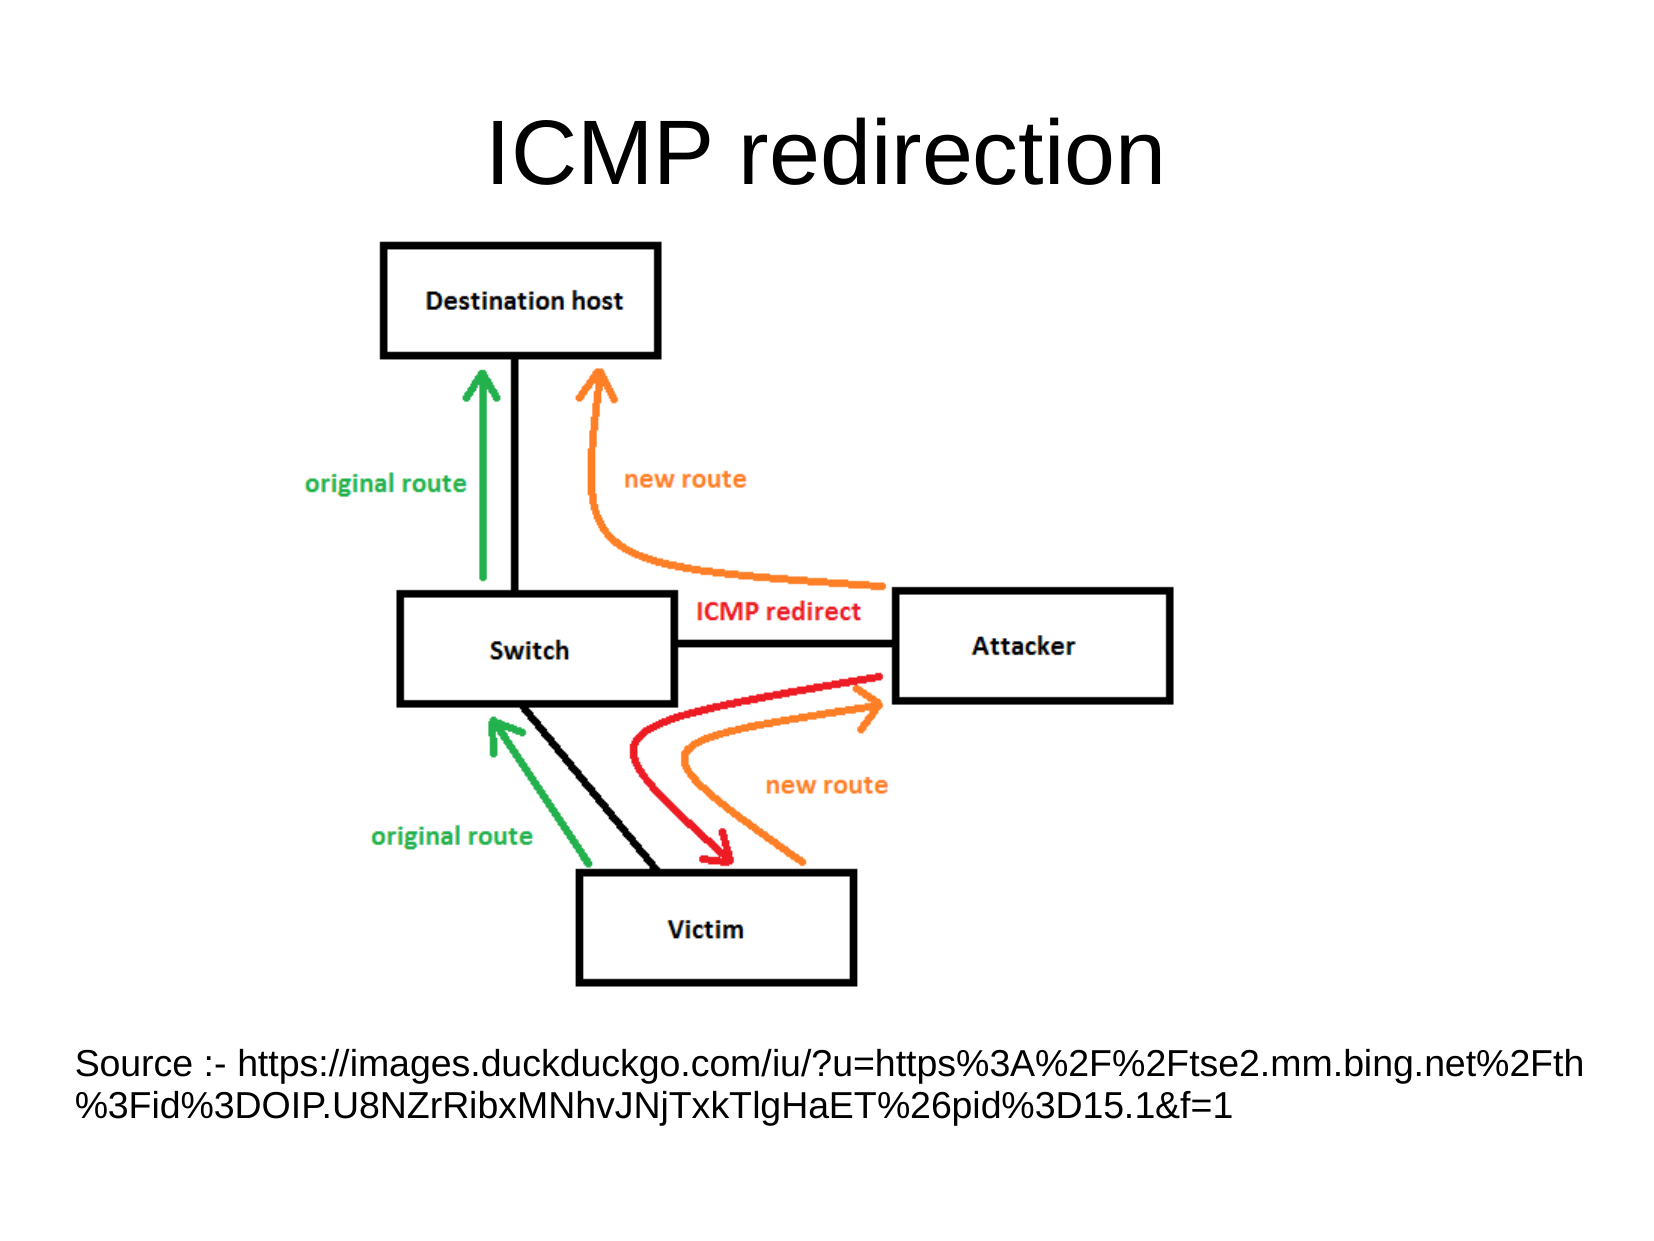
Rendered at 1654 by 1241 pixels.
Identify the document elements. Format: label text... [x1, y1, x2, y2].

title ICMP redirection [82, 49, 1571, 257]
picture [210, 224, 1606, 1035]
text_box Source :- https://images.duckduckgo.com/iu/?u=https%3A%2F%2Ftse2.mm.bing.net%2Fth%3Fid%3DOIP.U8NZrRibxMNhvJNjTxkTlgHaET%26pid%3D15.1&f=1 [60, 1035, 1606, 1134]
